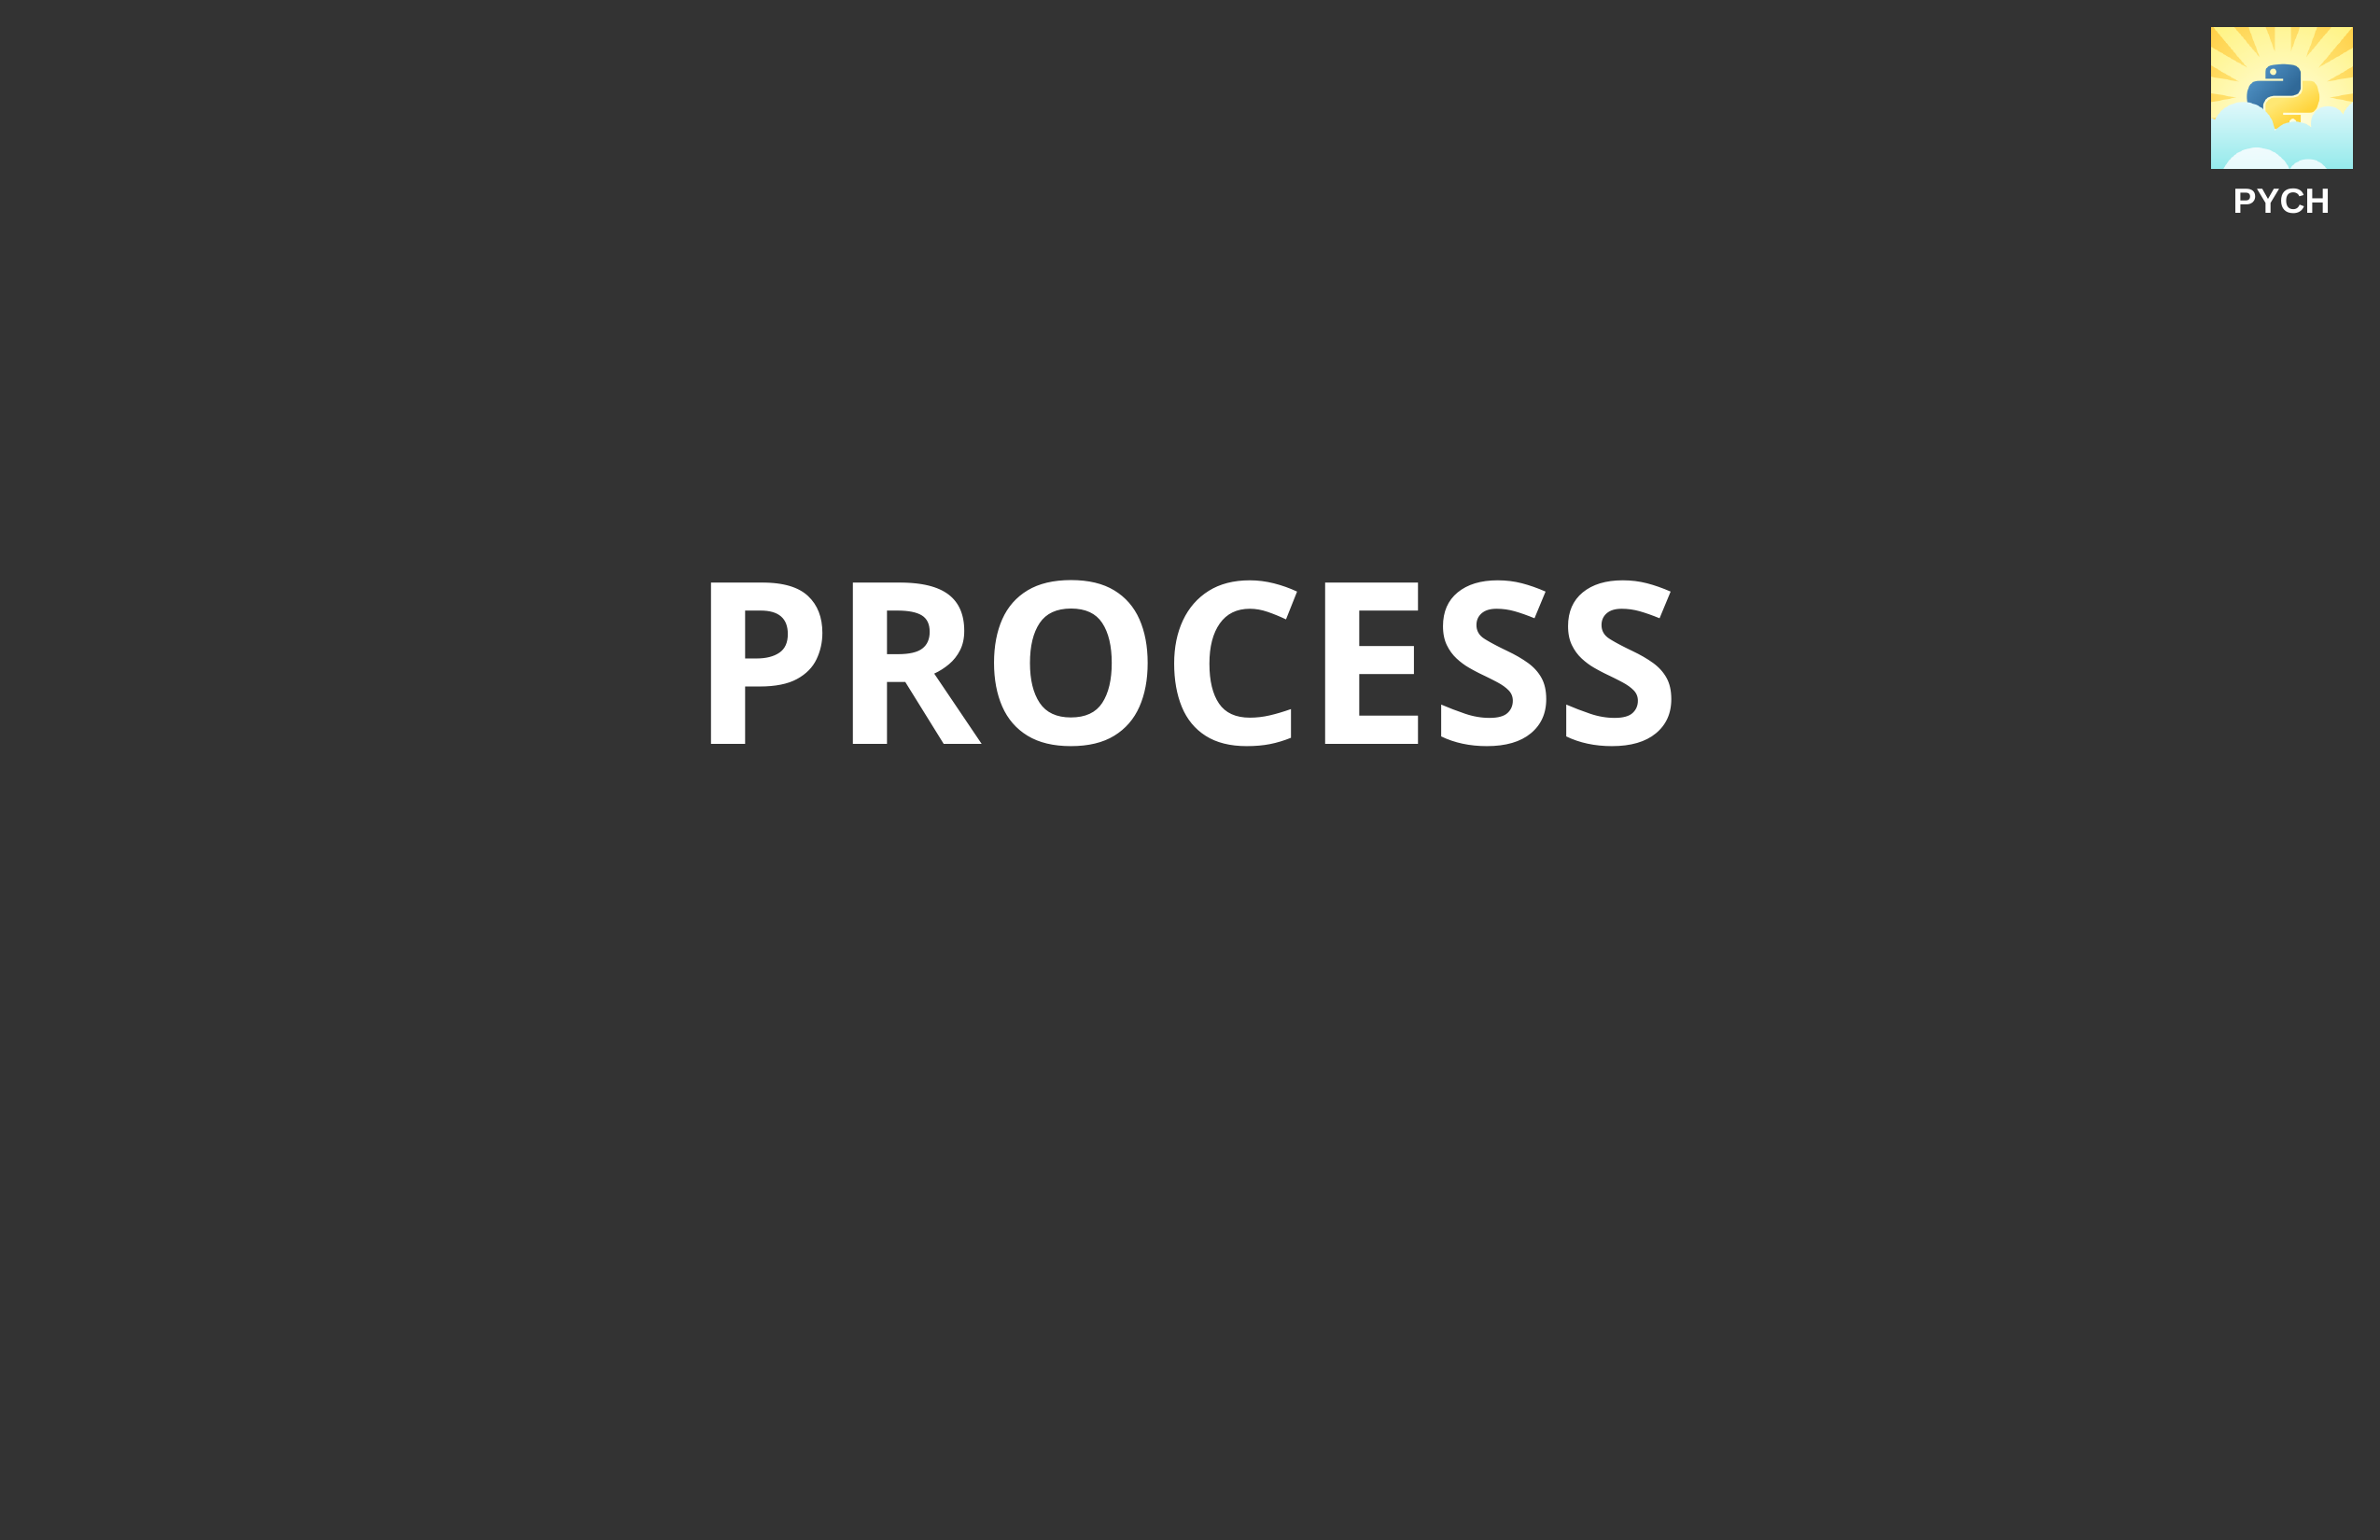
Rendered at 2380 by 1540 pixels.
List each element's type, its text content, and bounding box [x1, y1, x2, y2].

text_box PROCESS [677, 496, 1681, 799]
text_box PYCH [2219, 174, 2345, 228]
picture [2211, 27, 2353, 169]
